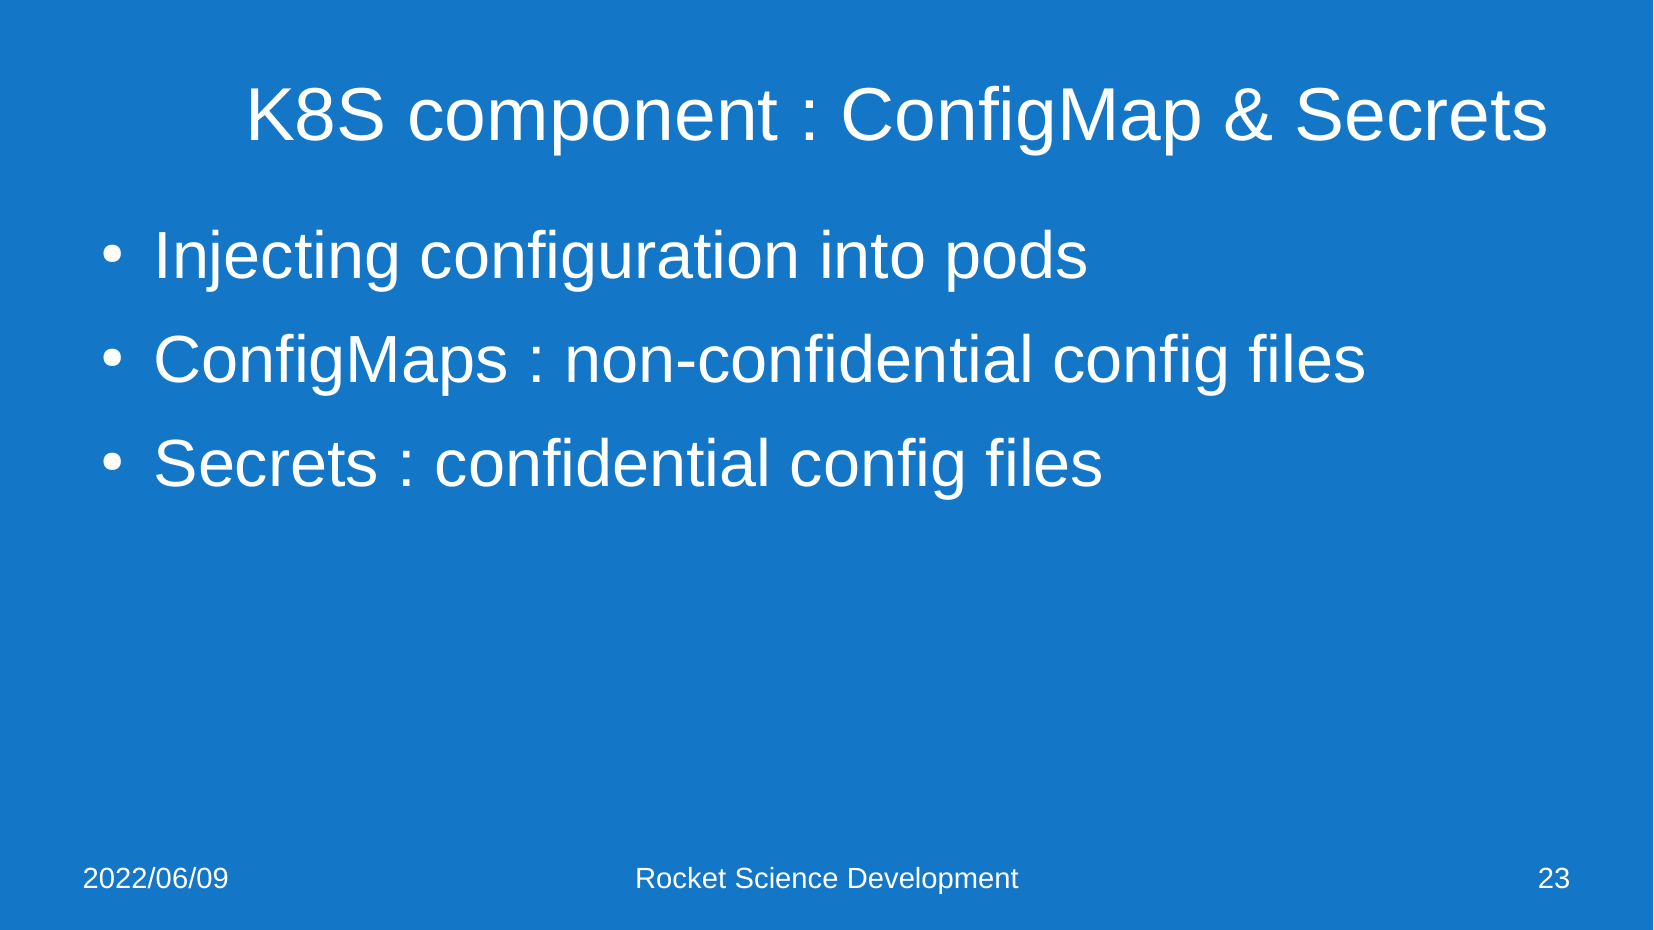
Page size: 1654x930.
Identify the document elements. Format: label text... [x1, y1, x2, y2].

list Injecting configuration into pods ConfigMaps : non-confidential config files Secrets : confidential config files [82, 217, 1571, 757]
title K8S component : ConfigMap & Secrets [82, 36, 1571, 193]
